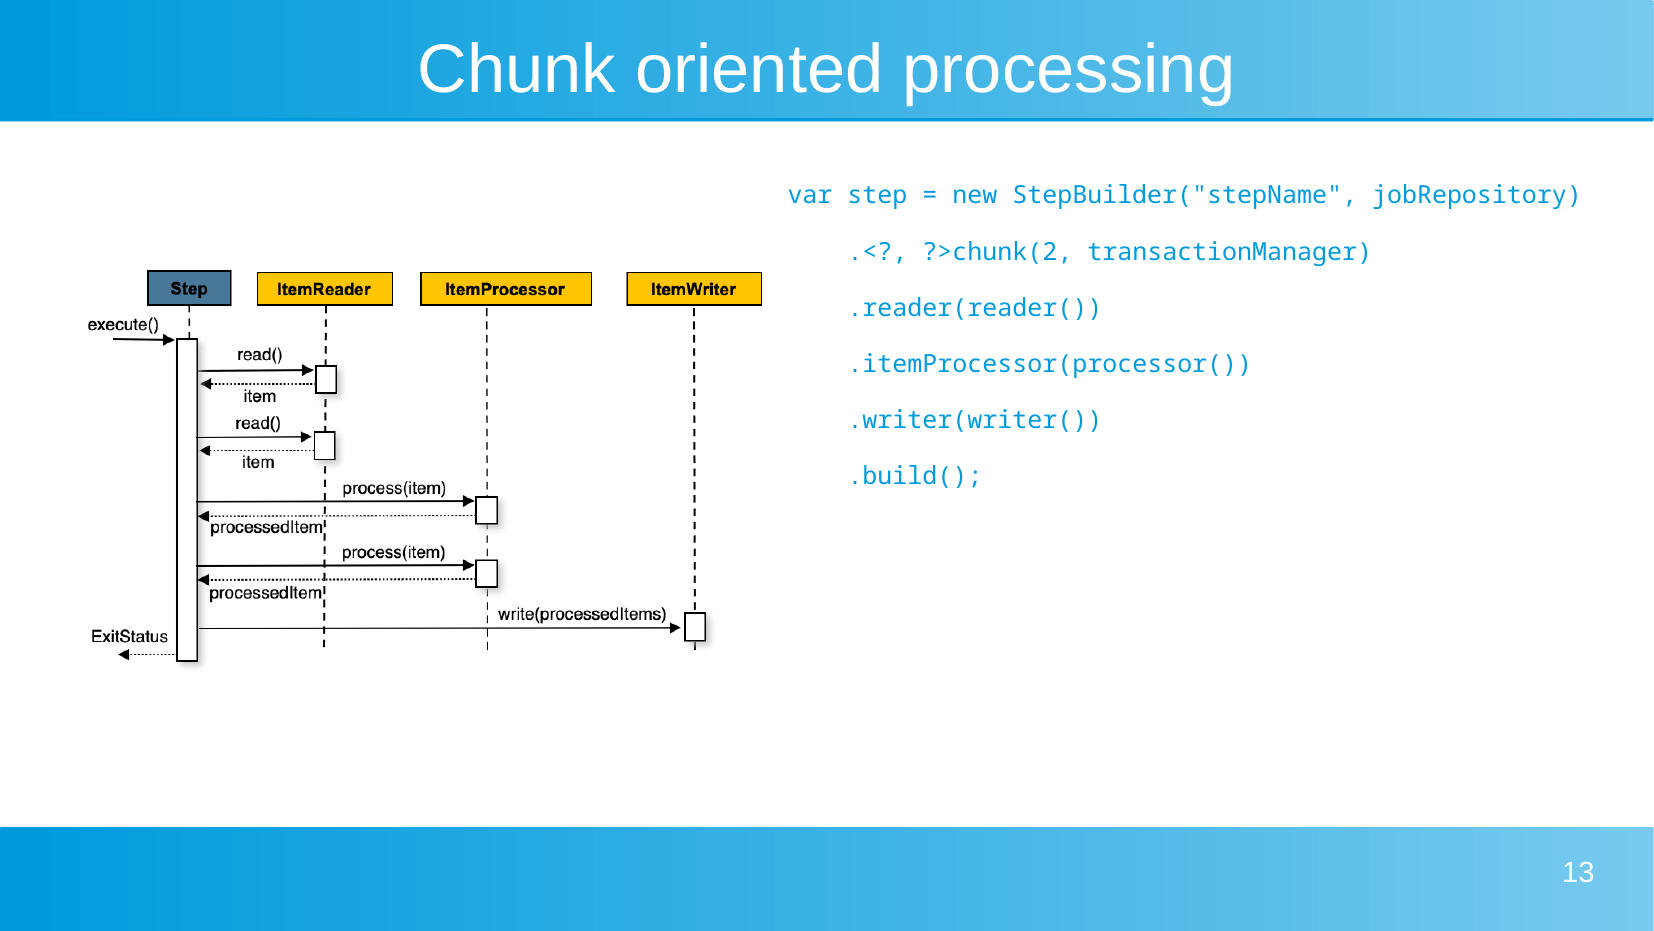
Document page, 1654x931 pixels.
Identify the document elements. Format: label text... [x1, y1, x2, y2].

list var step = new StepBuilder("stepName", jobRepository) .<?, ?>chunk(2, transactionManager) .reader(reader()) .itemProcessor(processor()) .writer(writer()) .build(); [787, 177, 1613, 768]
title Chunk oriented processing [59, 29, 1595, 108]
picture [58, 251, 787, 694]
